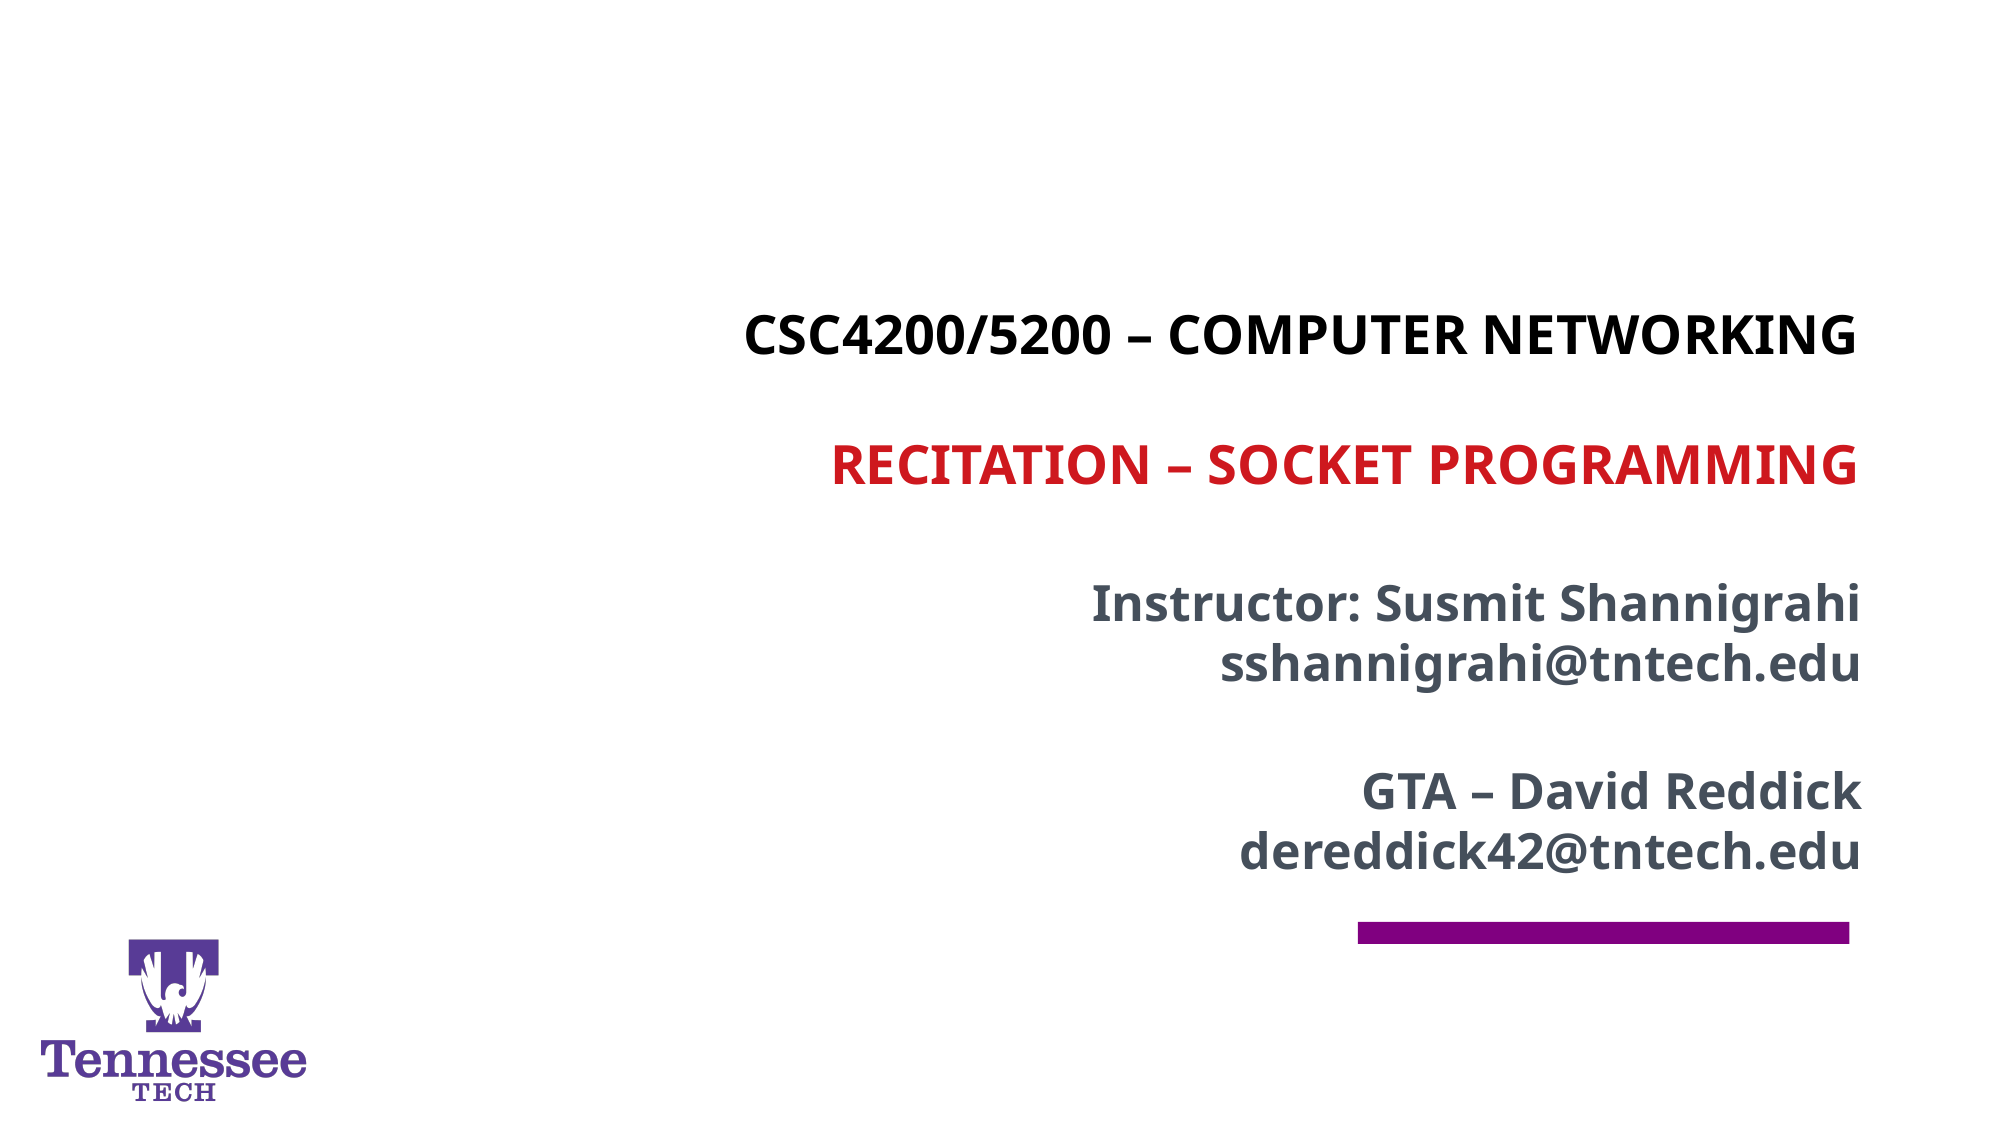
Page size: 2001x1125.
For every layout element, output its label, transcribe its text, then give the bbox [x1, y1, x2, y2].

text_box Instructor: Susmit Shannigrahi sshannigrahi@tntech.edu GTA – David Reddick dereddick42@tntech.edu [462, 886, 1877, 1075]
text_box CSC4200/5200 – Computer Networking Recitation – Socket programming [30, 404, 1875, 706]
picture [16, 914, 331, 1122]
